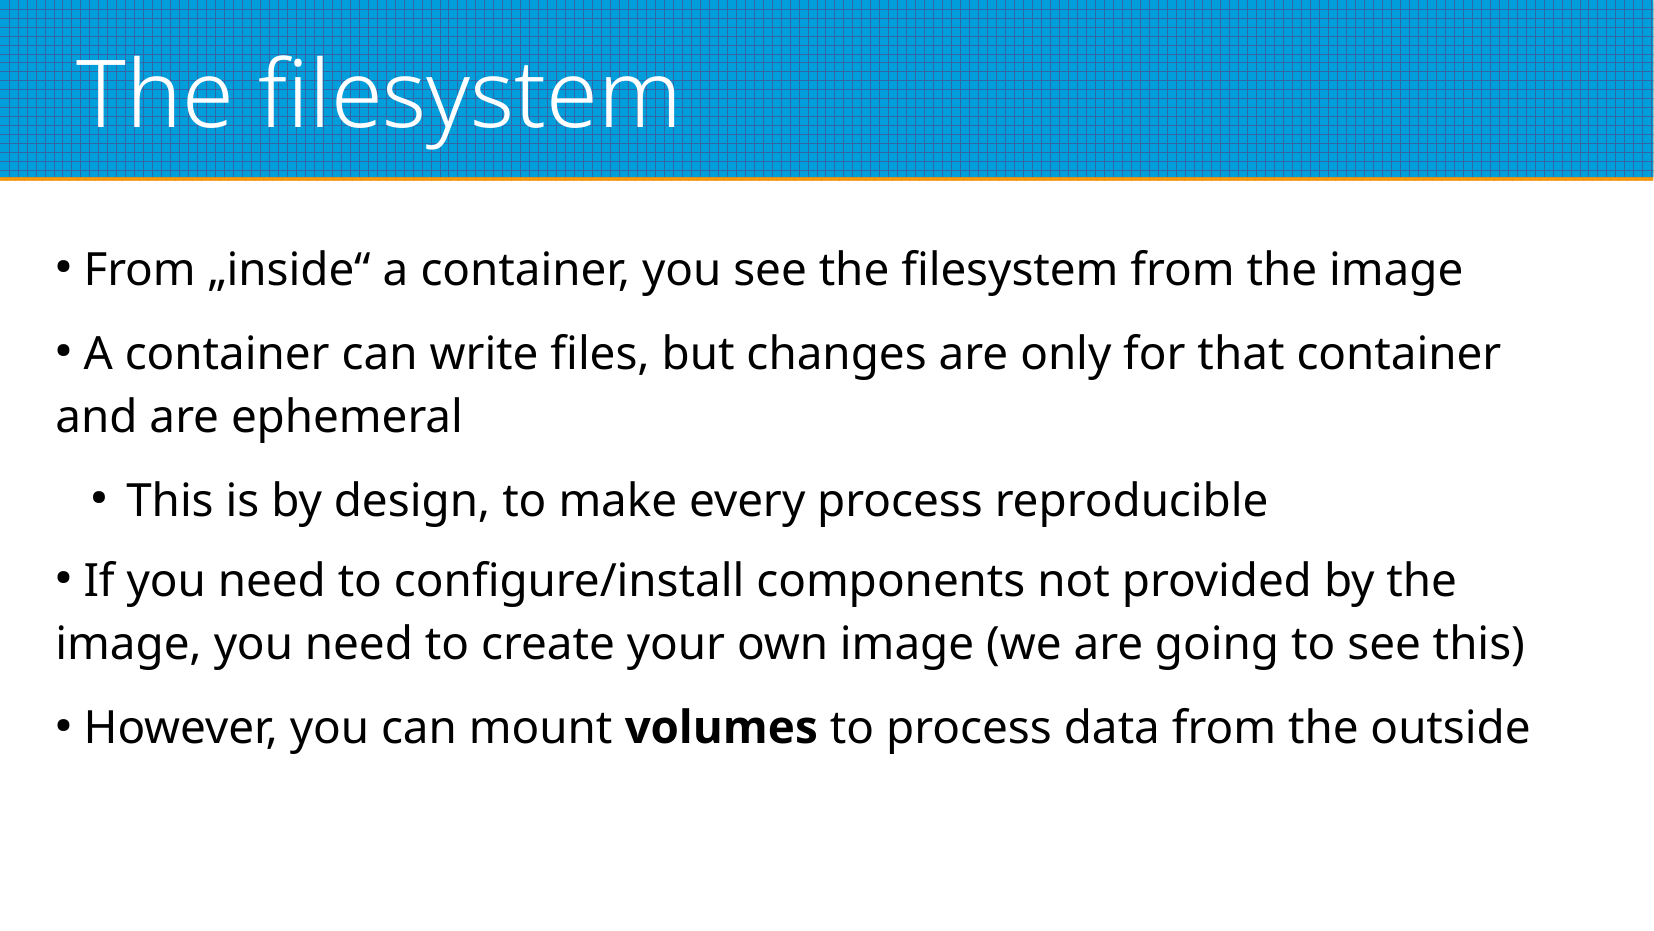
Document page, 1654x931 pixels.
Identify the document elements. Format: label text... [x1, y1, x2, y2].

list From „inside“ a container, you see the filesystem from the image A container can write files, but changes are only for that container and are ephemeral This is by design, to make every process reproducible If you need to configure/install components not provided by the image, you need to create your own image (we are going to see this) However, you can mount volumes to process data from the outside [55, 236, 1565, 811]
title The filesystem [76, 0, 1565, 156]
